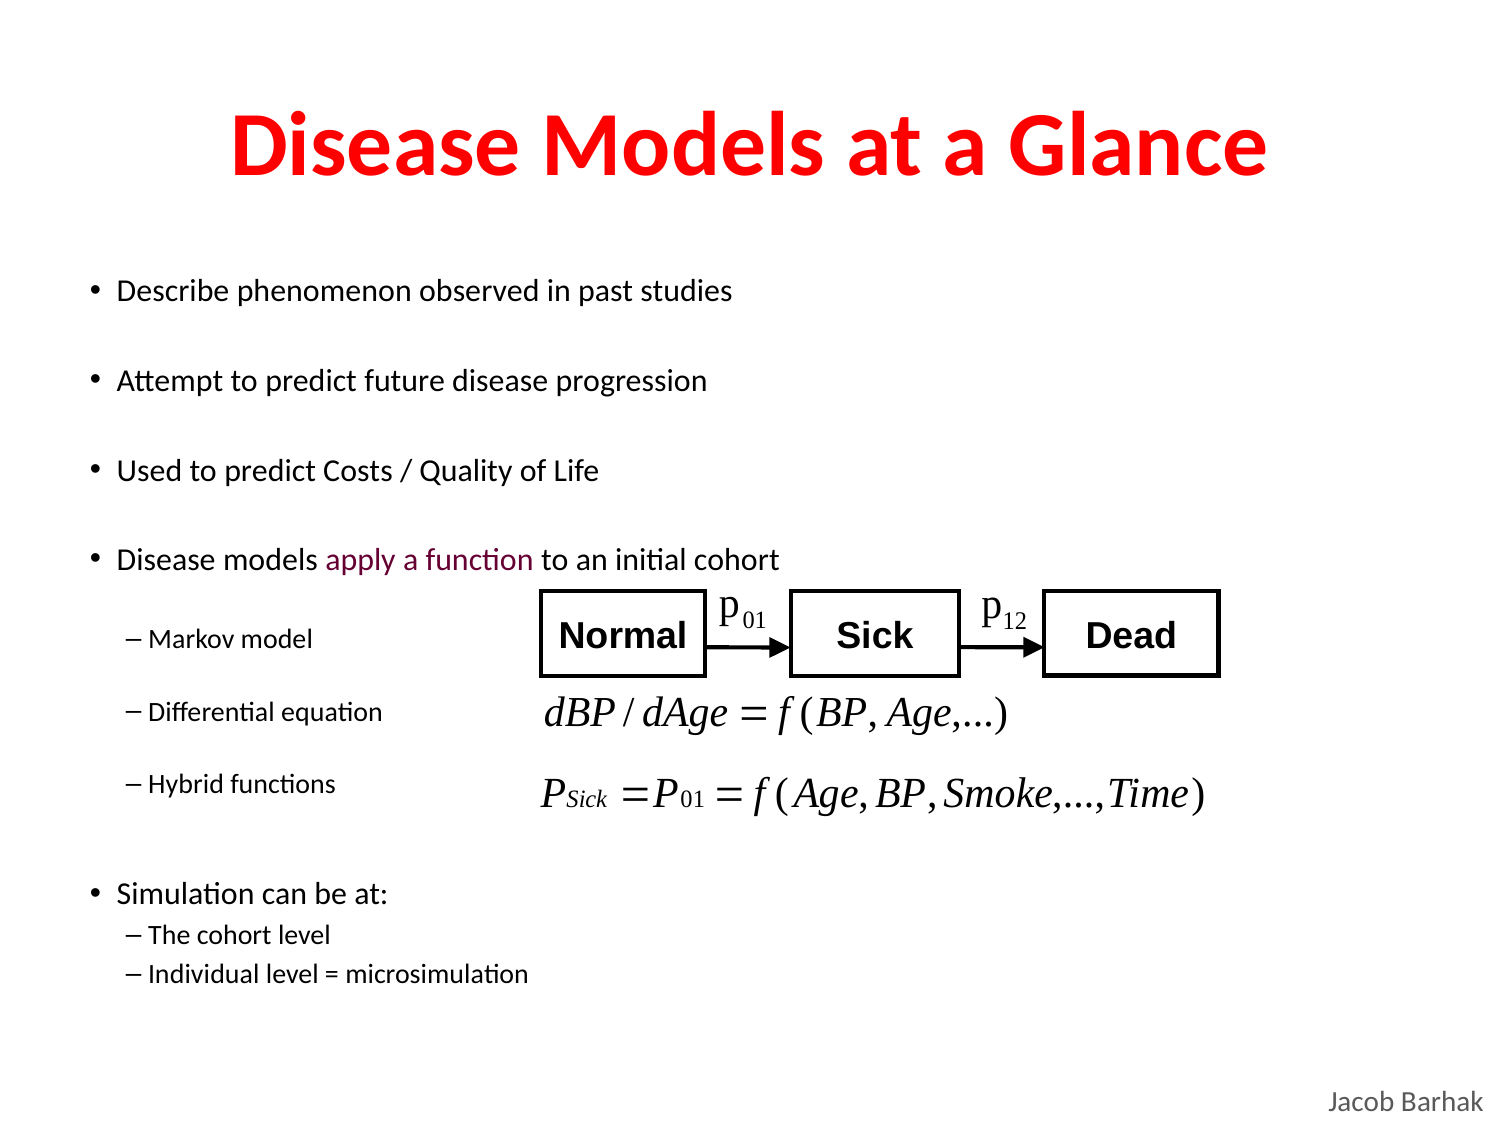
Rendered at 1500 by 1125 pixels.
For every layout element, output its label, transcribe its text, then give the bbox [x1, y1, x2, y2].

chart [975, 575, 1035, 637]
chart [712, 575, 772, 640]
text_box Normal [540, 590, 706, 676]
text_box Disease Models at a Glance [75, 45, 1425, 233]
text_box Dead [1044, 590, 1219, 676]
text_box Describe phenomenon observed in past studies Attempt to predict future disease progression Used to predict Costs / Quality of Life Disease models apply a function to an initial cohort Markov model Differential equation Hybrid functions Simulation can be at: The cohort level Individual level = microsimulation [75, 262, 1425, 1005]
chart [537, 687, 1016, 745]
chart [533, 767, 1214, 825]
text_box Sick [790, 590, 960, 676]
